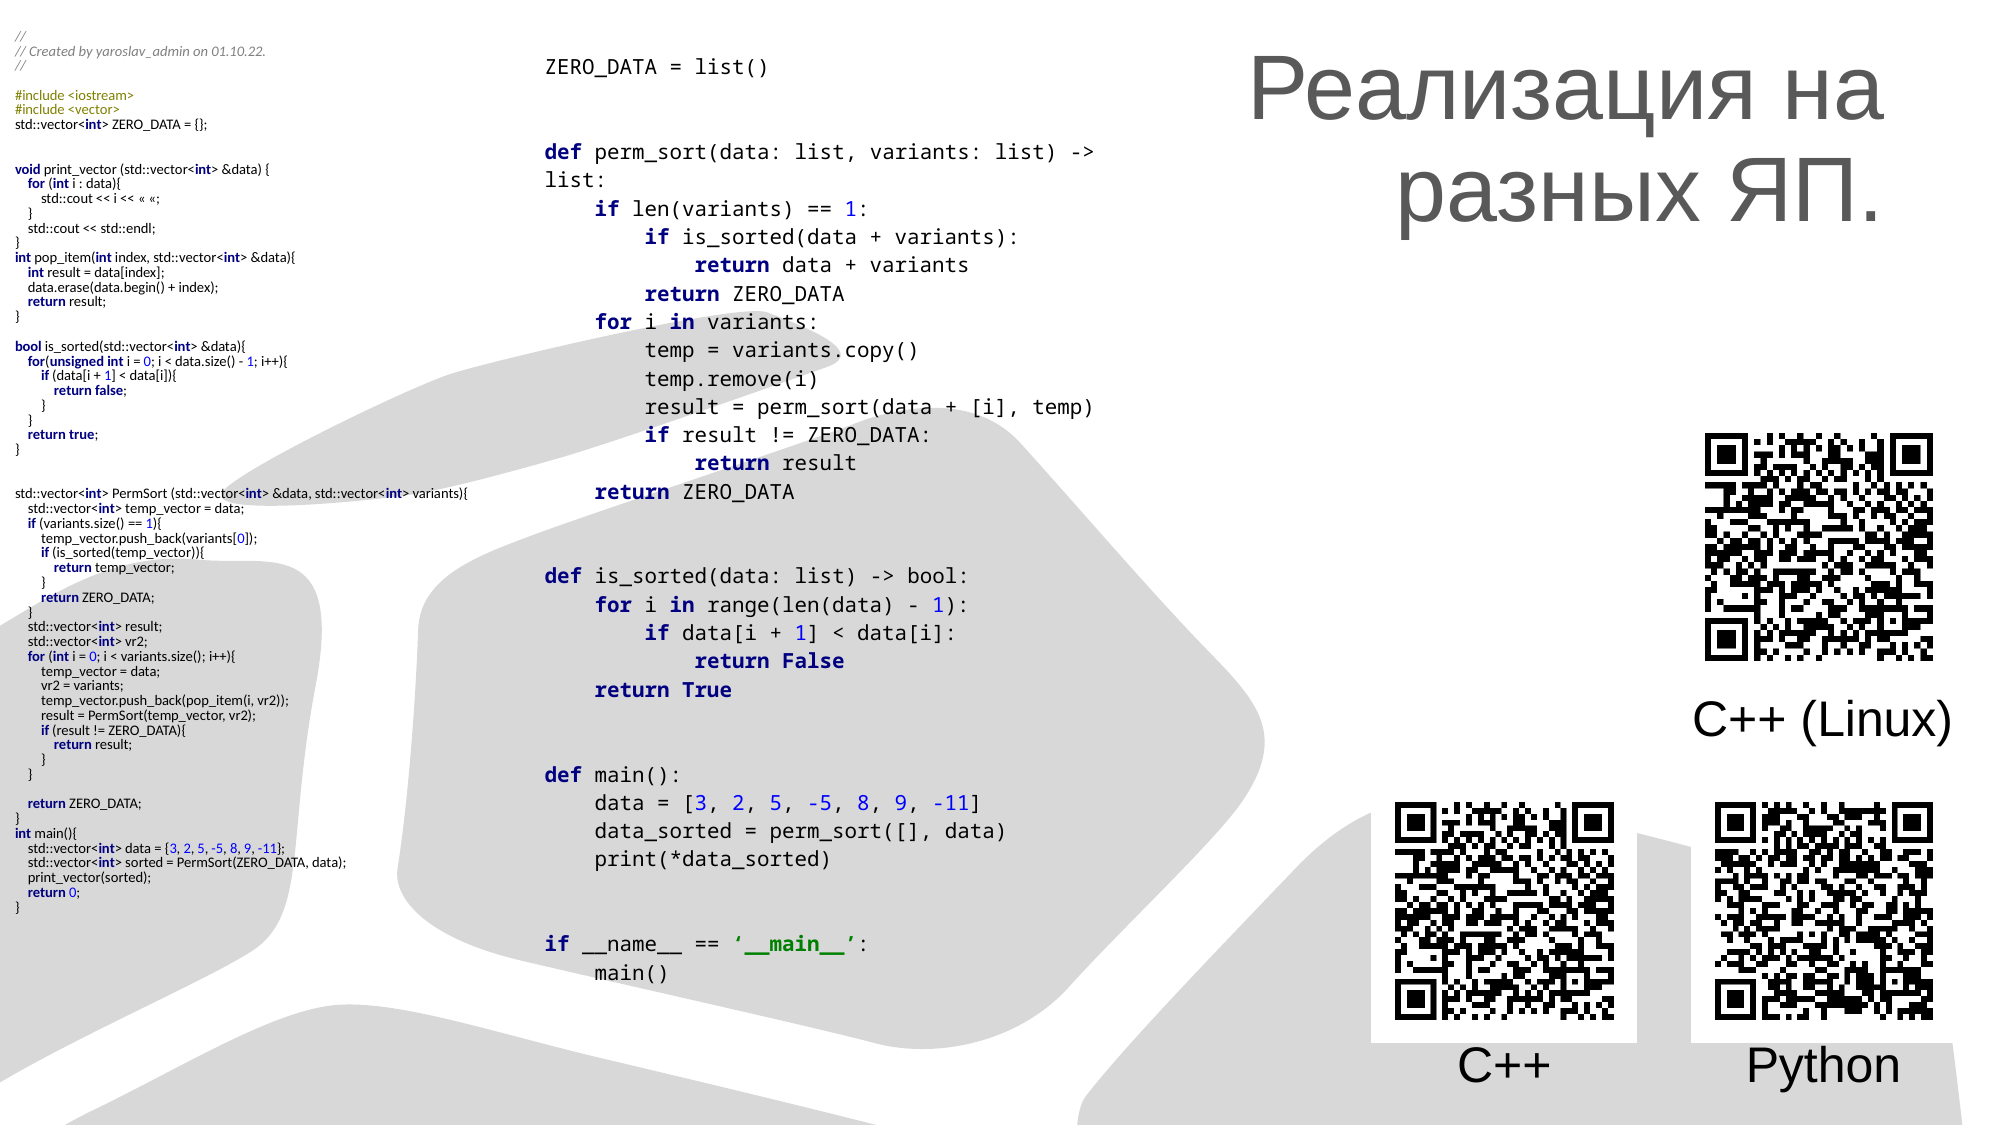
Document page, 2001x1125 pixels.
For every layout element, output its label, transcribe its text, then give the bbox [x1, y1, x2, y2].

text_box C++ [1442, 1029, 1567, 1105]
title Реализация на разных ЯП. [1145, 45, 1900, 233]
text_box ZERO_DATA = list() def perm_sort(data: list, variants: list) -> list: if len(variants) == 1: if is_sorted(data + variants): return data + variants return ZERO_DATA for i in variants: temp = variants.copy() temp.remove(i) result = perm_sort(data + [i], temp) if result != ZERO_DATA: return result return ZERO_DATA def is_sorted(data: list) -> bool: for i in range(len(data) - 1): if data[i + 1] < data[i]: return False return True def main(): data = [3, 2, 5, -5, 8, 9, -11] data_sorted = perm_sort([], data) print(*data_sorted) if __name__ == ‘__main__’: main() [530, 45, 1145, 861]
text_box // // Created by yaroslav_admin on 01.10.22. // #include <iostream> #include <vector> std::vector<int> ZERO_DATA = {}; void print_vector (std::vector<int> &data) { for (int i : data){ std::cout << i << « «; } std::cout << std::endl; } int pop_item(int index, std::vector<int> &data){ int result = data[index]; data.erase(data.begin() + index); return result; } bool is_sorted(std::vector<int> &data){ for(unsigned int i = 0; i < data.size() - 1; i++){ if (data[i + 1] < data[i]){ return false; } } return true; } std::vector<int> PermSort (std::vector<int> &data, std::vector<int> variants){ std::vector<int> temp_vector = data; if (variants.size() == 1){ temp_vector.push_back(variants[0]); if (is_sorted(temp_vector)){ return temp_vector; } return ZERO_DATA; } std::vector<int> result; std::vector<int> vr2; for (int i = 0; i < variants.size(); i++){ temp_vector = data; vr2 = variants; temp_vector.push_back(pop_item(i, vr2)); result = PermSort(temp_vector, vr2); if (result != ZERO_DATA){ return result; } } return ZERO_DATA; } int main(){ std::vector<int> data = {3, 2, 5, -5, 8, 9, -11}; std::vector<int> sorted = PermSort(ZERO_DATA, data); print_vector(sorted); return 0; } [0, 22, 530, 1118]
picture [1691, 778, 1956, 1043]
picture [1680, 408, 1957, 683]
text_box Python [1730, 1029, 1917, 1105]
picture [1371, 778, 1637, 1043]
text_box C++ (Linux) [1677, 683, 1971, 759]
